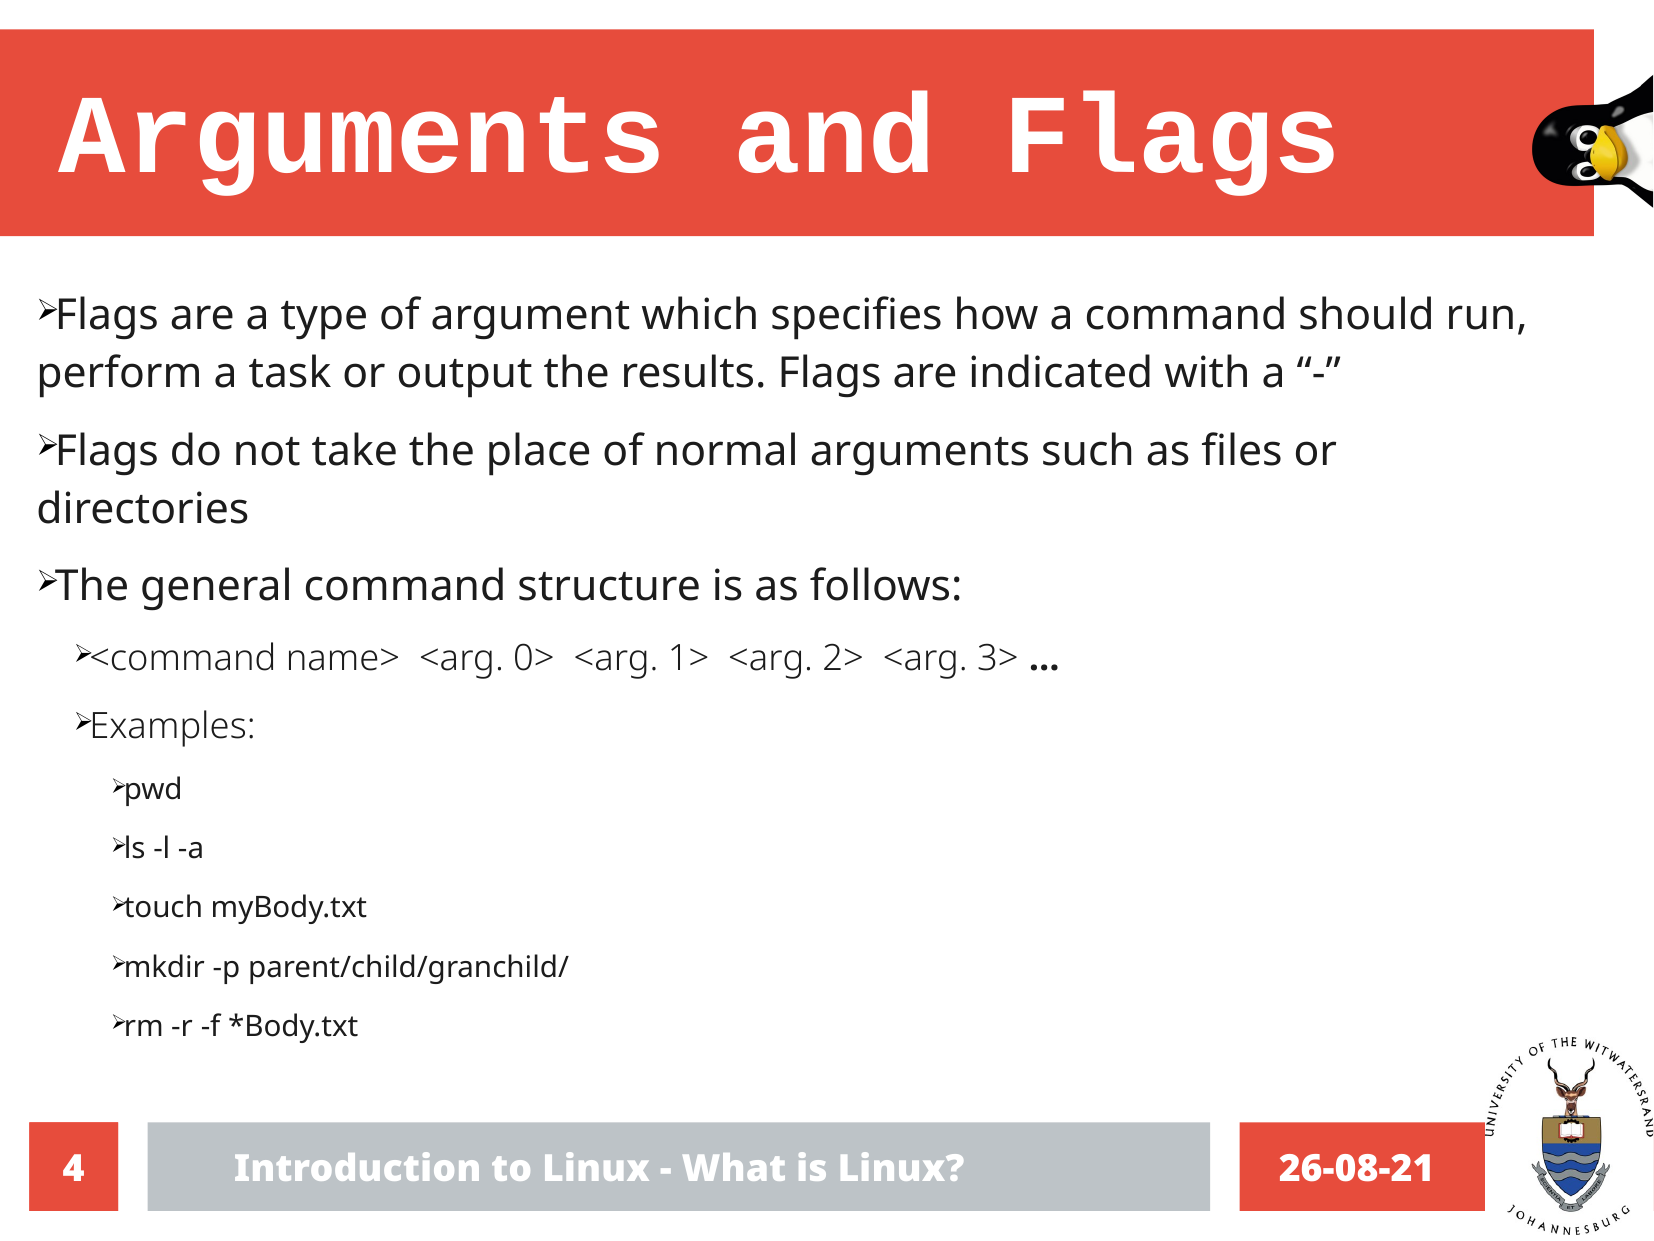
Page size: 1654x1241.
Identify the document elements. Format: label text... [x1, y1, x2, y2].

picture [1515, 24, 1654, 276]
list Flags are a type of argument which specifies how a command should run, perform a task or output the results. Flags are indicated with a “-” Flags do not take the place of normal arguments such as files or directories The general command structure is as follows: <command name> <arg. 0> <arg. 1> <arg. 2> <arg. 3> ... Examples: pwd ls -l -a touch myBody.txt mkdir -p parent/child/granchild/ rm -r -f *Body.txt [36, 283, 1542, 1052]
title Arguments and Flags [58, 59, 1594, 207]
picture [1485, 1037, 1654, 1235]
